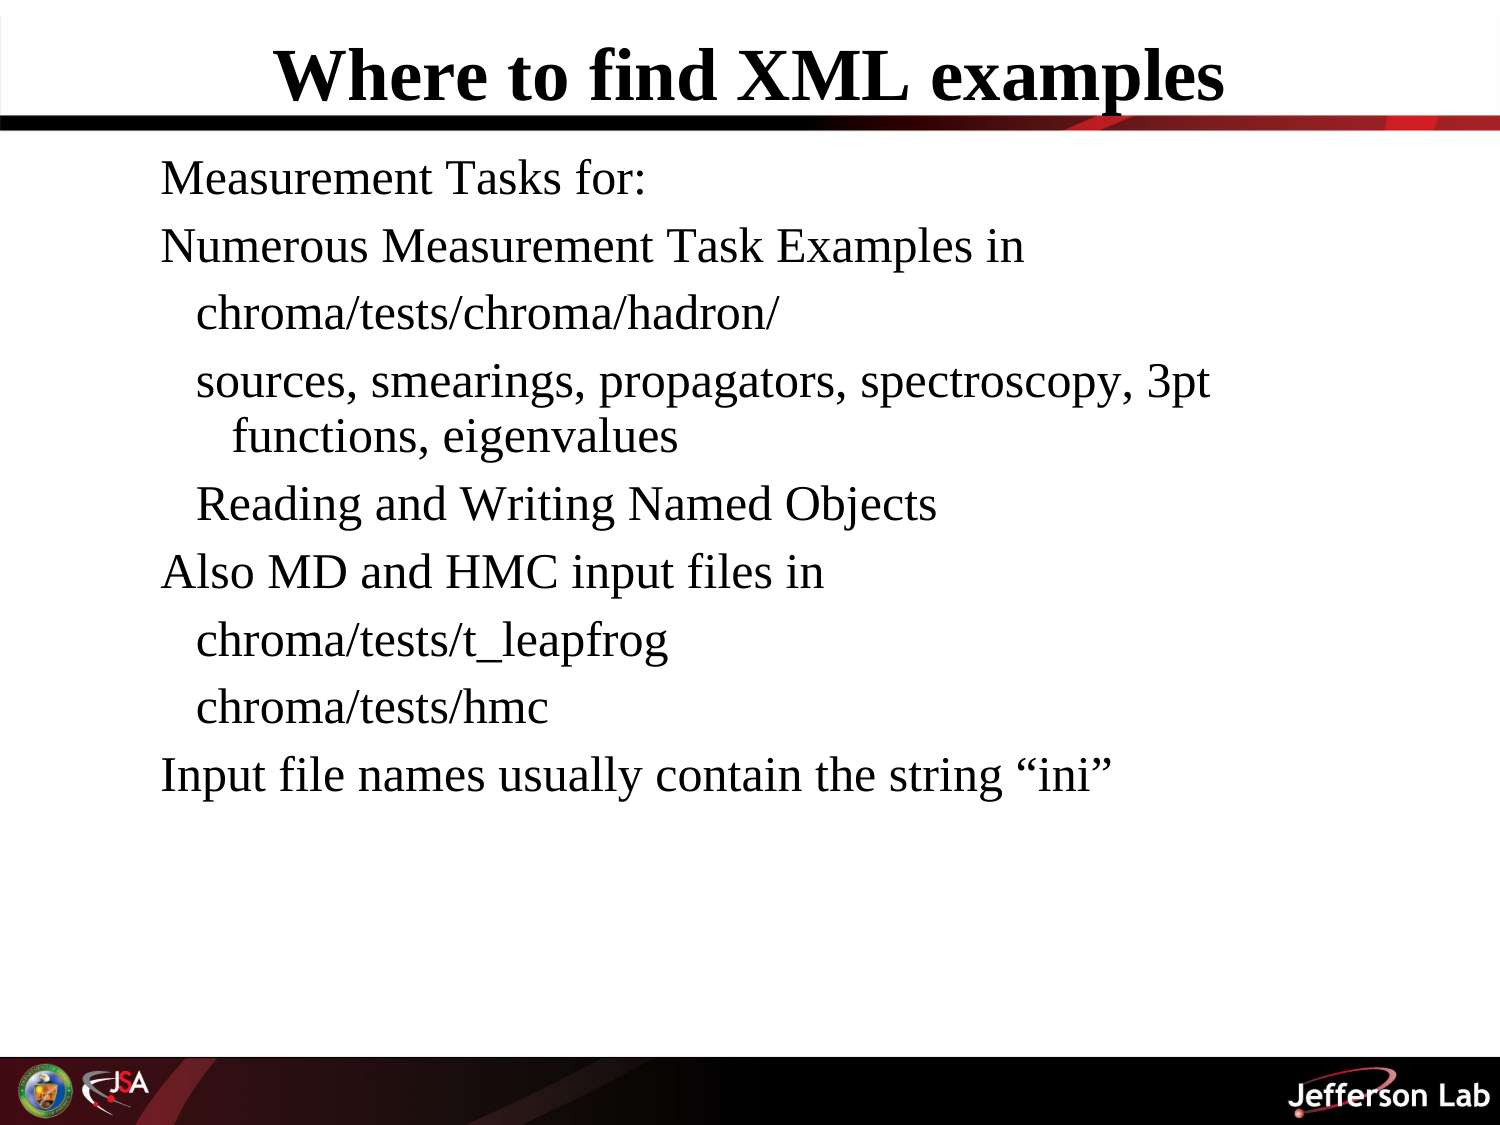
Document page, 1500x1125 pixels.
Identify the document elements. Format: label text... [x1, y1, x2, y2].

title Where to find XML examples [112, 0, 1388, 151]
list Measurement Tasks for: Numerous Measurement Task Examples in chroma/tests/chroma/hadron/ sources, smearings, propagators, spectroscopy, 3pt functions, eigenvalues Reading and Writing Named Objects Also MD and HMC input files in chroma/tests/t_leapfrog chroma/tests/hmc Input file names usually contain the string “ini” [125, 149, 1401, 1011]
picture [0, 0, 1500, 1125]
